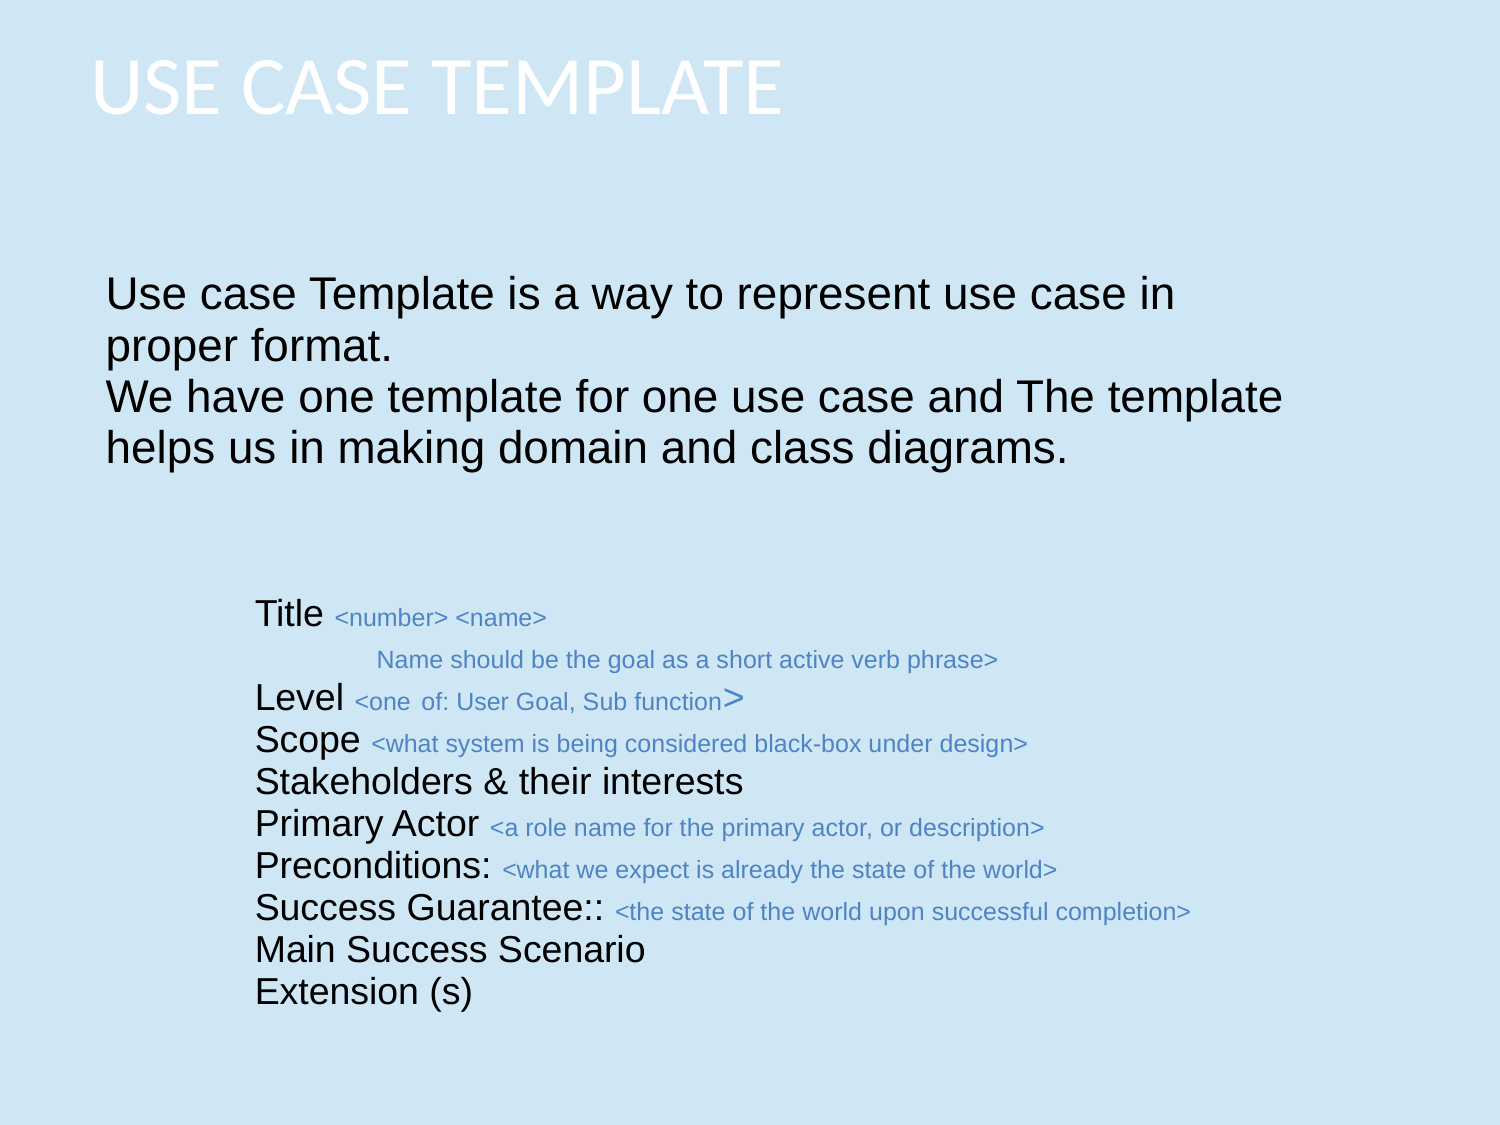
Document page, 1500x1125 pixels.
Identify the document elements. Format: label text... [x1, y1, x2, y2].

title USE CASE TEMPLATE [90, 0, 1440, 188]
text_box Title <number> <name> Name should be the goal as a short active verb phrase> Level <one of: User Goal, Sub function> Scope <what system is being considered black-box under design> Stakeholders & their interests Primary Actor <a role name for the primary actor, or description> Preconditions: <what we expect is already the state of the world> Success Guarantee:: <the state of the world upon successful completion> Main Success Scenario Extension (s)‏ [240, 585, 1208, 1023]
text_box Use case Template is a way to represent use case in proper format. We have one template for one use case and The template helps us in making domain and class diagrams. [78, 261, 1312, 480]
